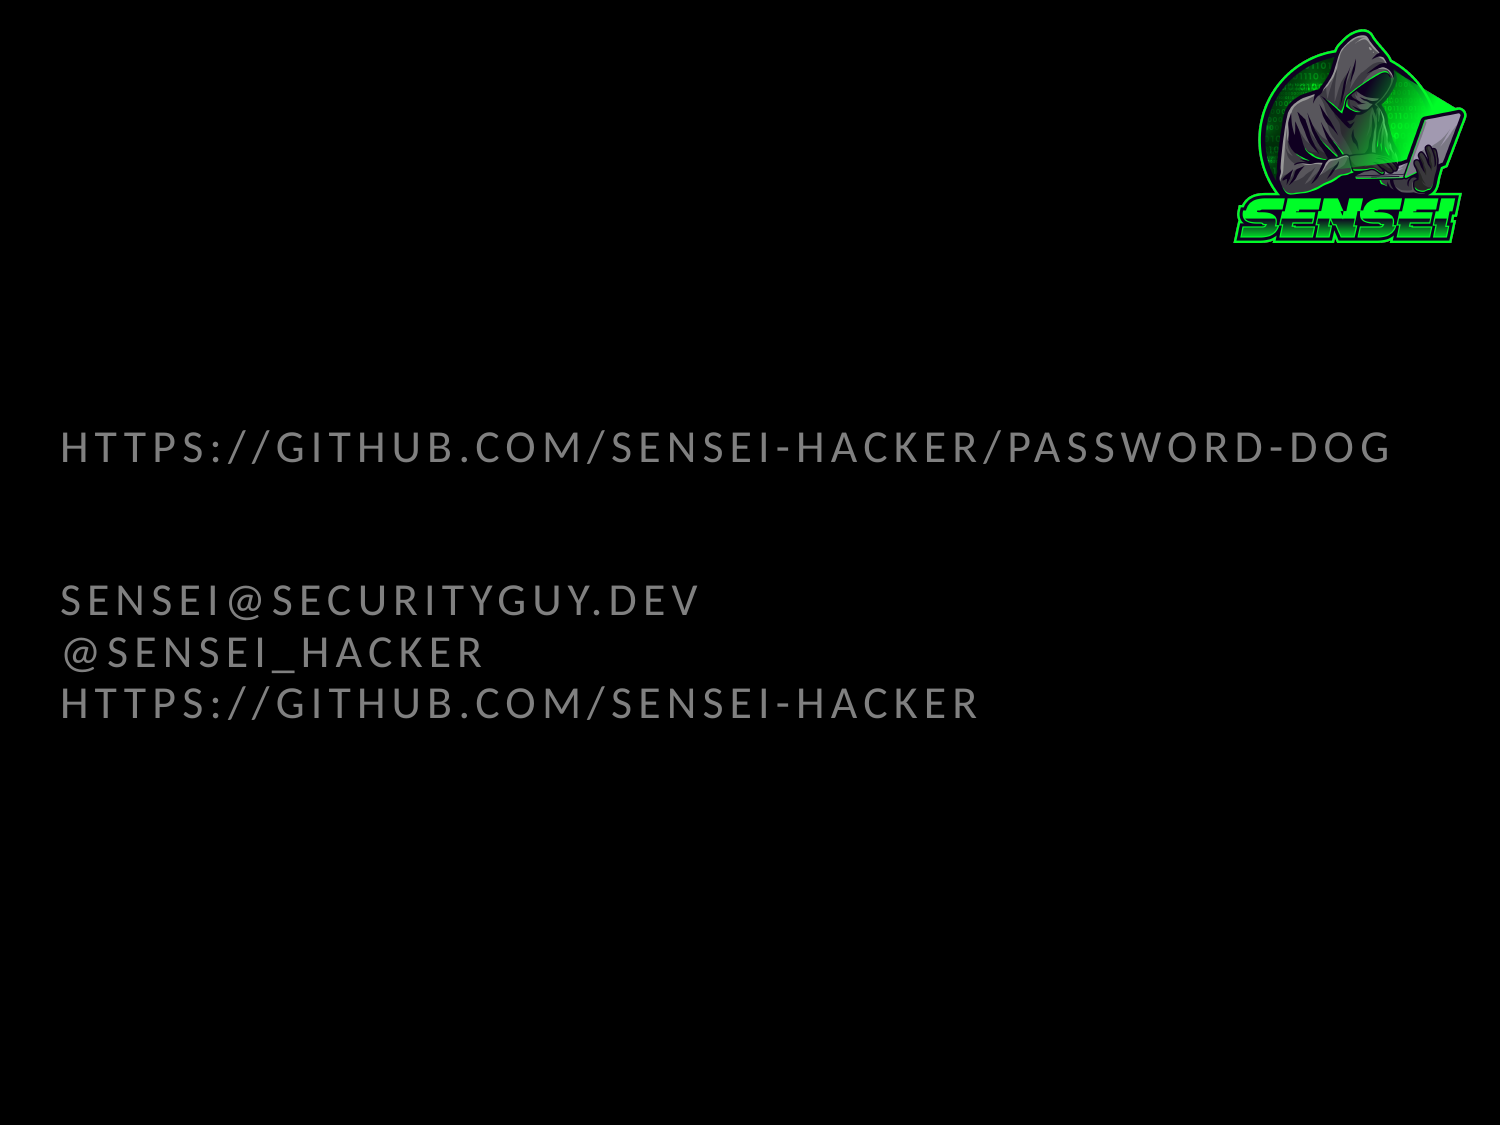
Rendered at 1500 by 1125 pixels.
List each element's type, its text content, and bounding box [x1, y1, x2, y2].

picture [1215, 29, 1495, 243]
subtitle https://github.com/sensei-hacker/password-dog sensei@securityguy.dev @sensei_hacker https://github.com/sensei-hacker [45, 420, 1456, 751]
